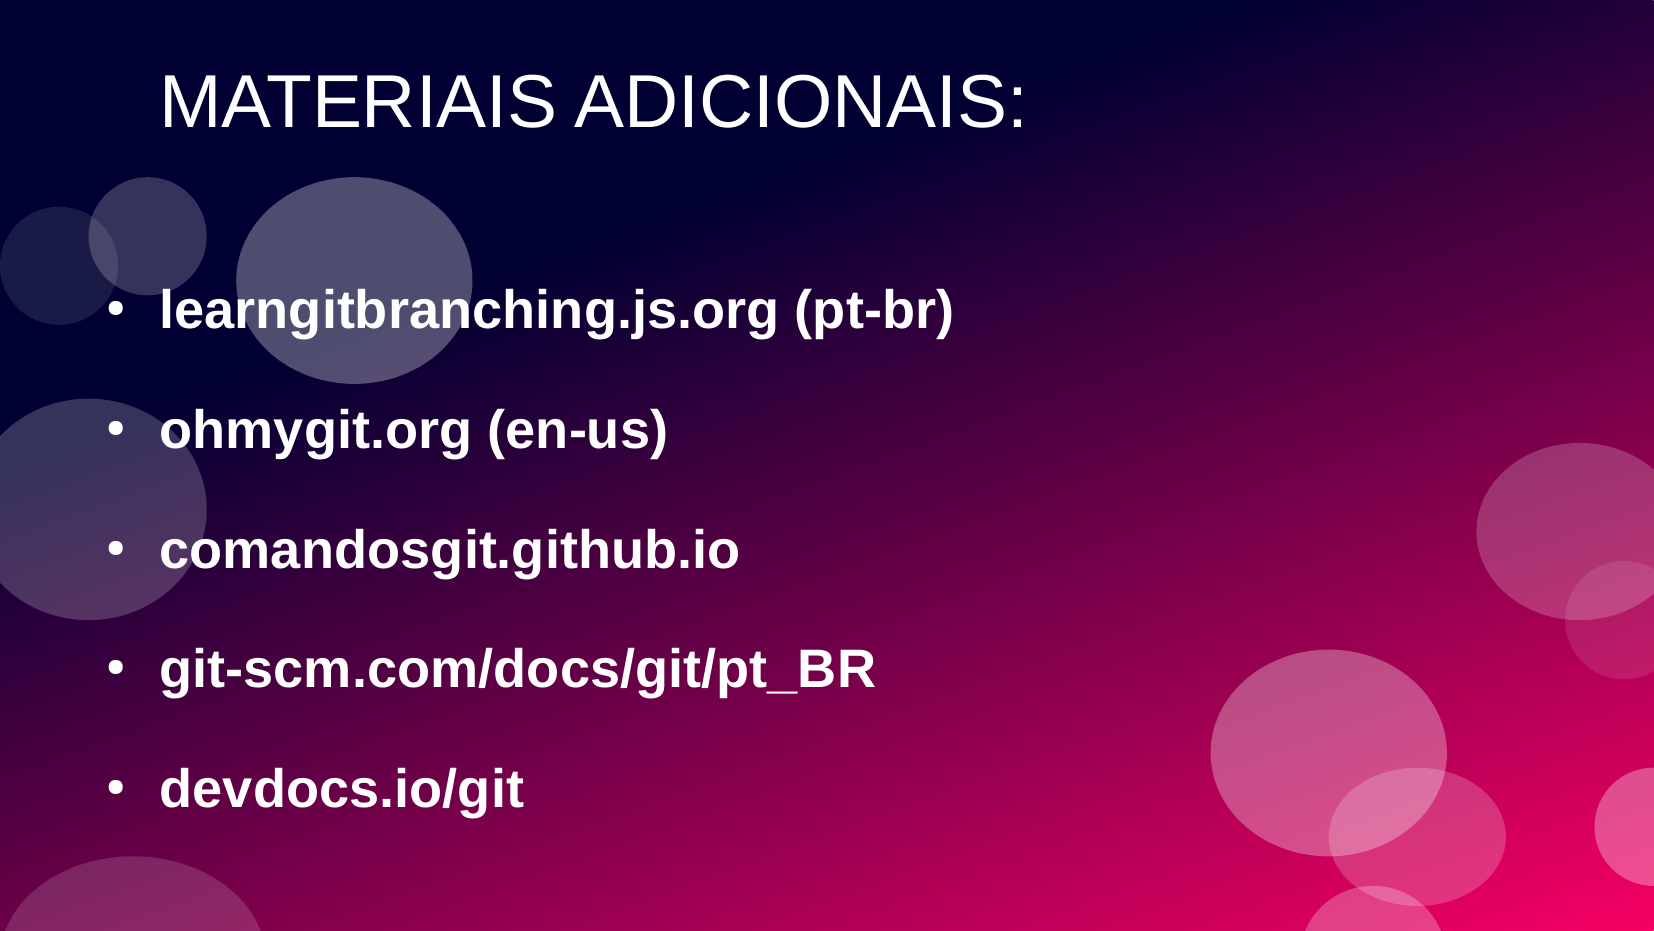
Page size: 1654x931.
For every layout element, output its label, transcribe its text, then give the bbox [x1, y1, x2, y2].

list MATERIAIS ADICIONAIS: learngitbranching.js.org (pt-br) ohmygit.org (en-us) comandosgit.github.io git-scm.com/docs/git/pt_BR devdocs.io/git [88, 59, 1565, 857]
